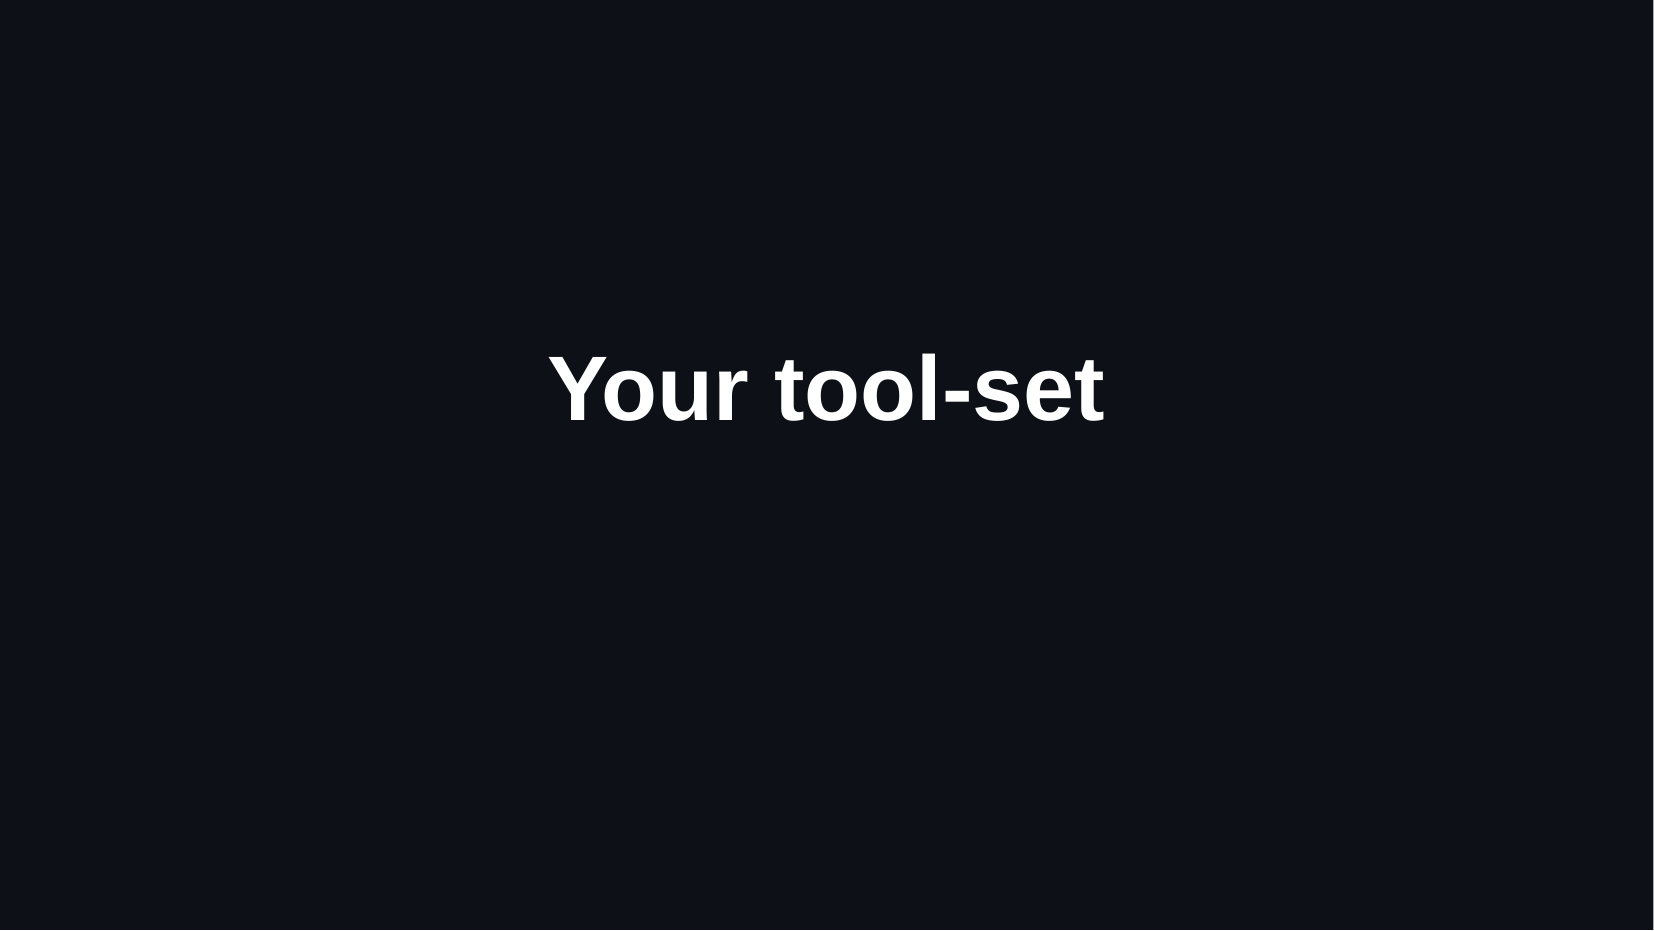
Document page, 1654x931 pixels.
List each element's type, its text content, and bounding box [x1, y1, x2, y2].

subtitle Your tool-set [82, 337, 1571, 515]
